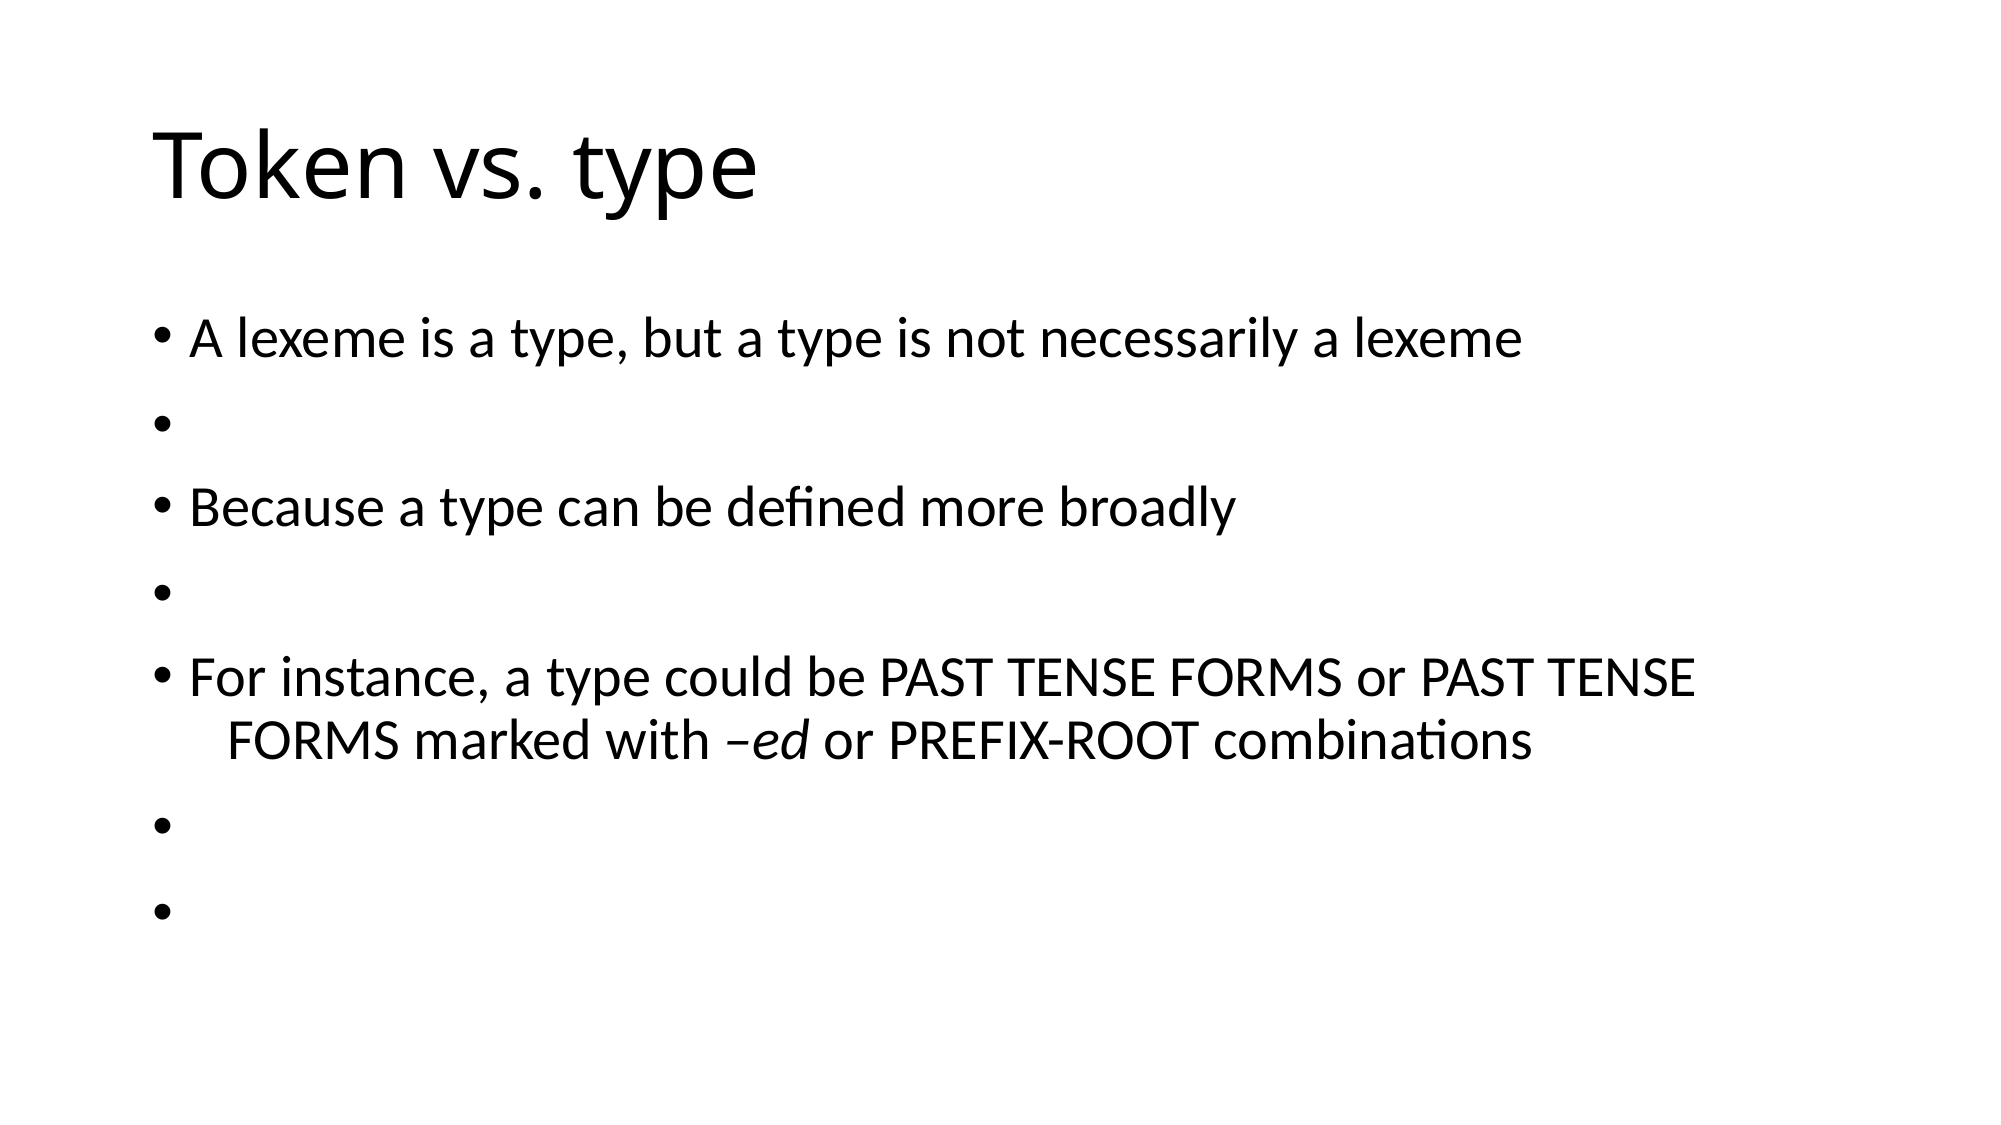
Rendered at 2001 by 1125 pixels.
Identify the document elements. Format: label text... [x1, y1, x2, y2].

title Token vs. type [137, 59, 1863, 278]
list A lexeme is a type, but a type is not necessarily a lexeme Because a type can be defined more broadly For instance, a type could be PAST TENSE FORMS or PAST TENSE FORMS marked with –ed or PREFIX-ROOT combinations [137, 299, 1863, 1014]
